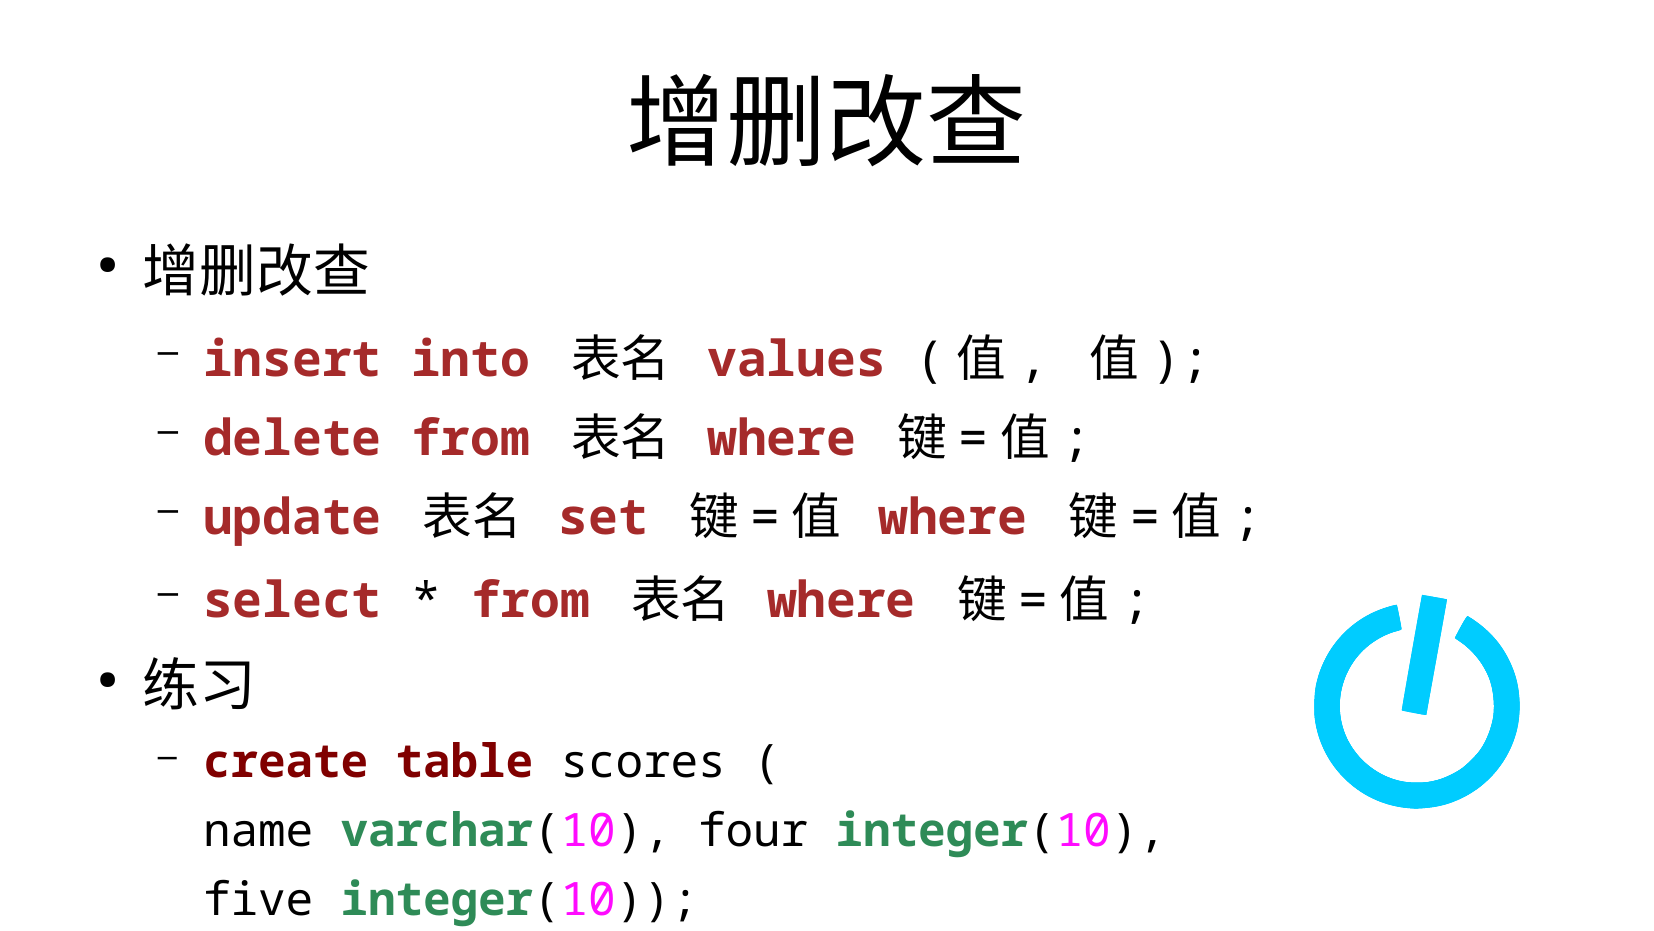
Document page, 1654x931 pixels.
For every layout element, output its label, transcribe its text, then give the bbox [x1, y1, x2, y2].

list 增删改查 insert into 表名 values (值, 值); delete from 表名 where 键=值; update 表名 set 键=值 where 键=值; select * from 表名 where 键=值; 练习 create table scores ( name varchar(10), four integer(10), five integer(10)); [82, 217, 1571, 931]
title 增删改查 [82, 37, 1571, 193]
